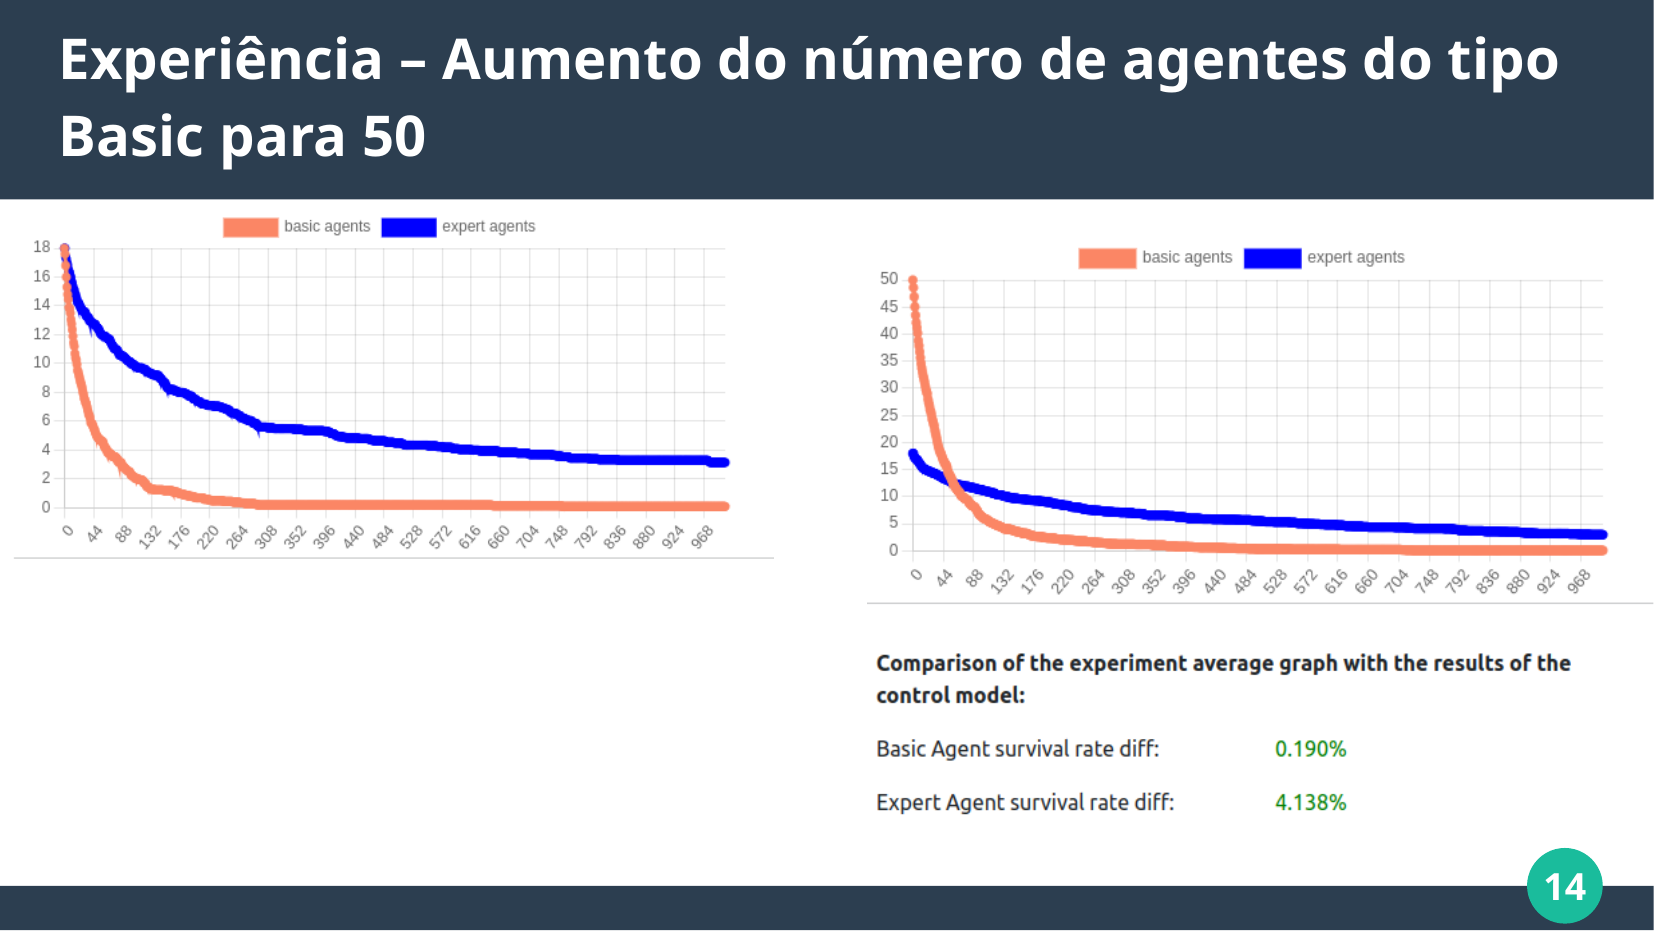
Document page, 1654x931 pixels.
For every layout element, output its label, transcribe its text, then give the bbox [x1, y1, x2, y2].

picture [0, 206, 774, 768]
picture [867, 236, 1654, 825]
title Experiência – Aumento do número de agentes do tipo Basic para 50 [58, 36, 1595, 155]
